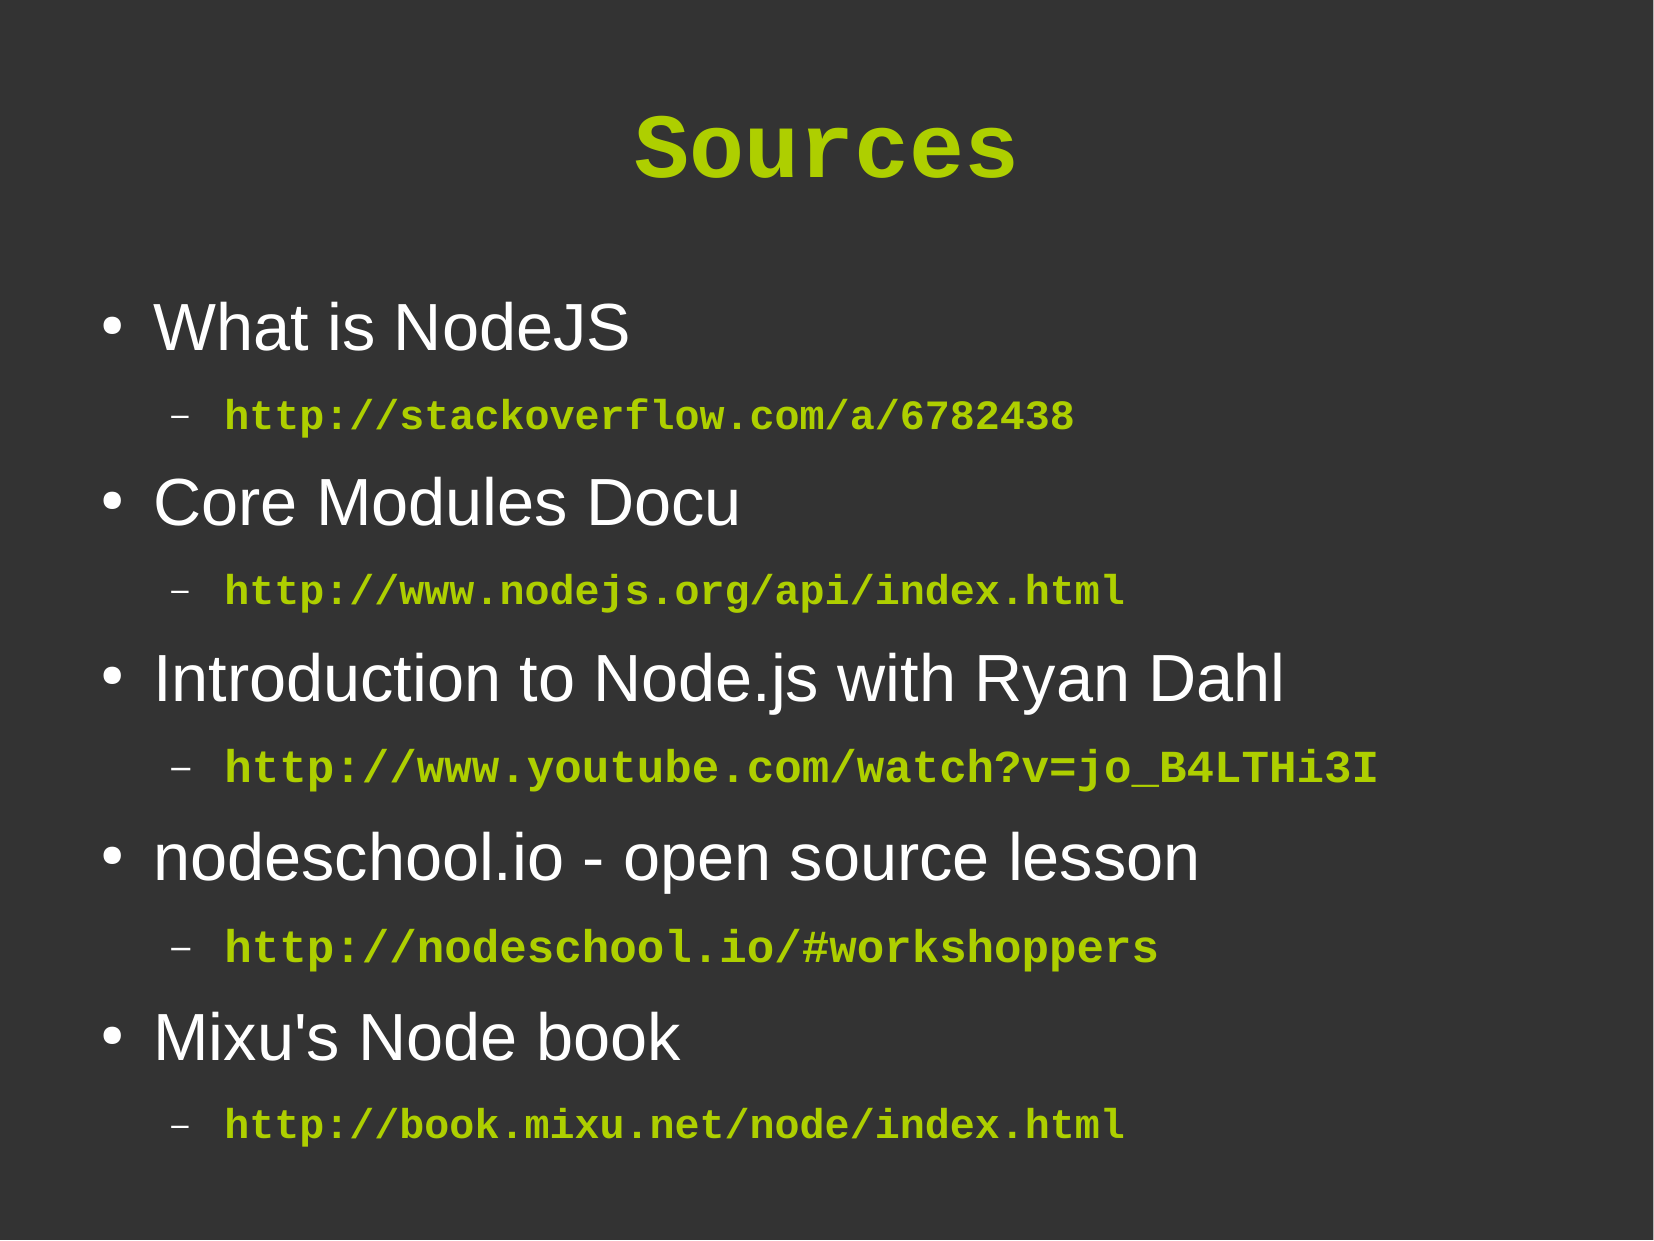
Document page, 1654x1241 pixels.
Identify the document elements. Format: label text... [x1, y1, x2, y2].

title Sources [82, 49, 1571, 257]
list What is NodeJS http://stackoverflow.com/a/6782438 Core Modules Docu http://www.nodejs.org/api/index.html Introduction to Node.js with Ryan Dahl http://www.youtube.com/watch?v=jo_B4LTHi3I nodeschool.io - open source lesson http://nodeschool.io/#workshoppers Mixu's Node book http://book.mixu.net/node/index.html [82, 290, 1571, 1196]
